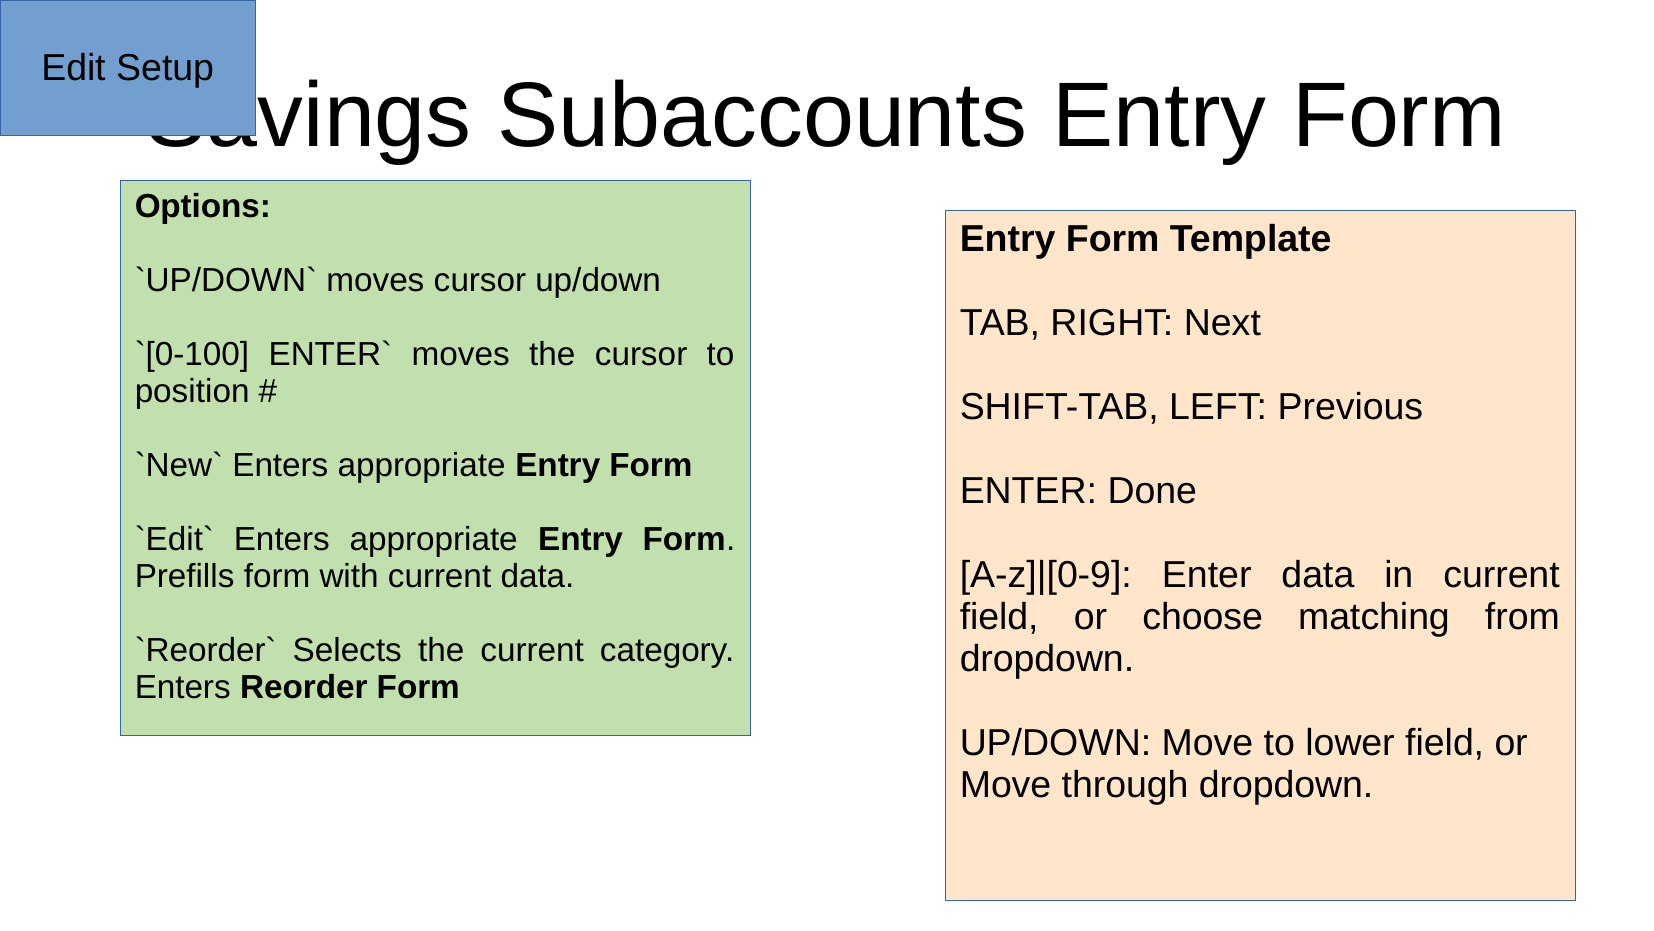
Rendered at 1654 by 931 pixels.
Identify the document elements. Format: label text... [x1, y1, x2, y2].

text_box Options: `UP/DOWN` moves cursor up/down `[0-100] ENTER` moves the cursor to position # `New` Enters appropriate Entry Form `Edit` Enters appropriate Entry Form. Prefills form with current data. `Reorder` Selects the current category. Enters Reorder Form [120, 180, 751, 736]
title Savings Subaccounts Entry Form [82, 37, 1571, 193]
text_box Edit Setup [0, 0, 256, 136]
text_box Entry Form Template TAB, RIGHT: Next SHIFT-TAB, LEFT: Previous ENTER: Done [A-z]|[0-9]: Enter data in current field, or choose matching from dropdown. UP/DOWN: Move to lower field, or Move through dropdown. [945, 210, 1576, 901]
